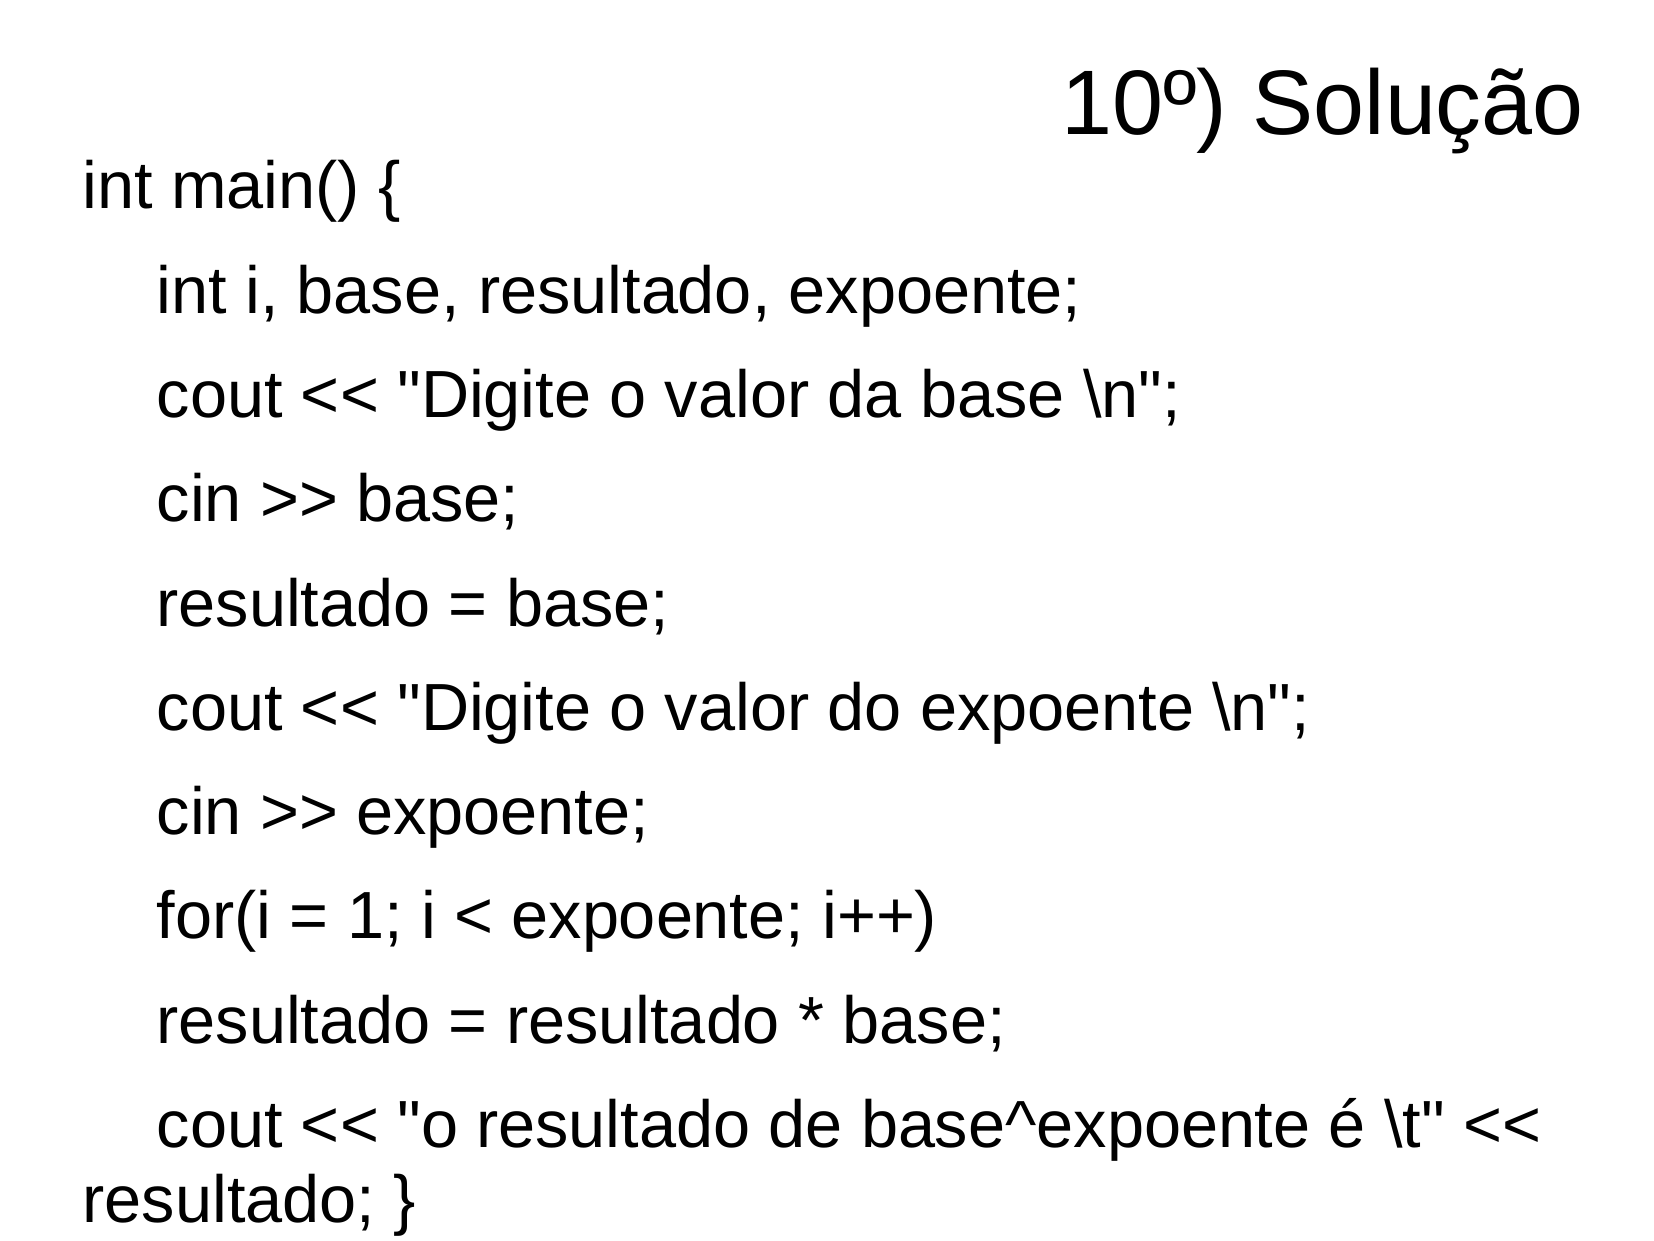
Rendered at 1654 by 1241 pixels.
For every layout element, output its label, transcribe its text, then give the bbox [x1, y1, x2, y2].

list int main() { int i, base, resultado, expoente; cout << "Digite o valor da base \n"; cin >> base; resultado = base; cout << "Digite o valor do expoente \n"; cin >> expoente; for(i = 1; i < expoente; i++) resultado = resultado * base; cout << "o resultado de base^expoente é \t" << resultado; } [82, 148, 1571, 1237]
title 10º) Solução [998, 0, 1648, 207]
